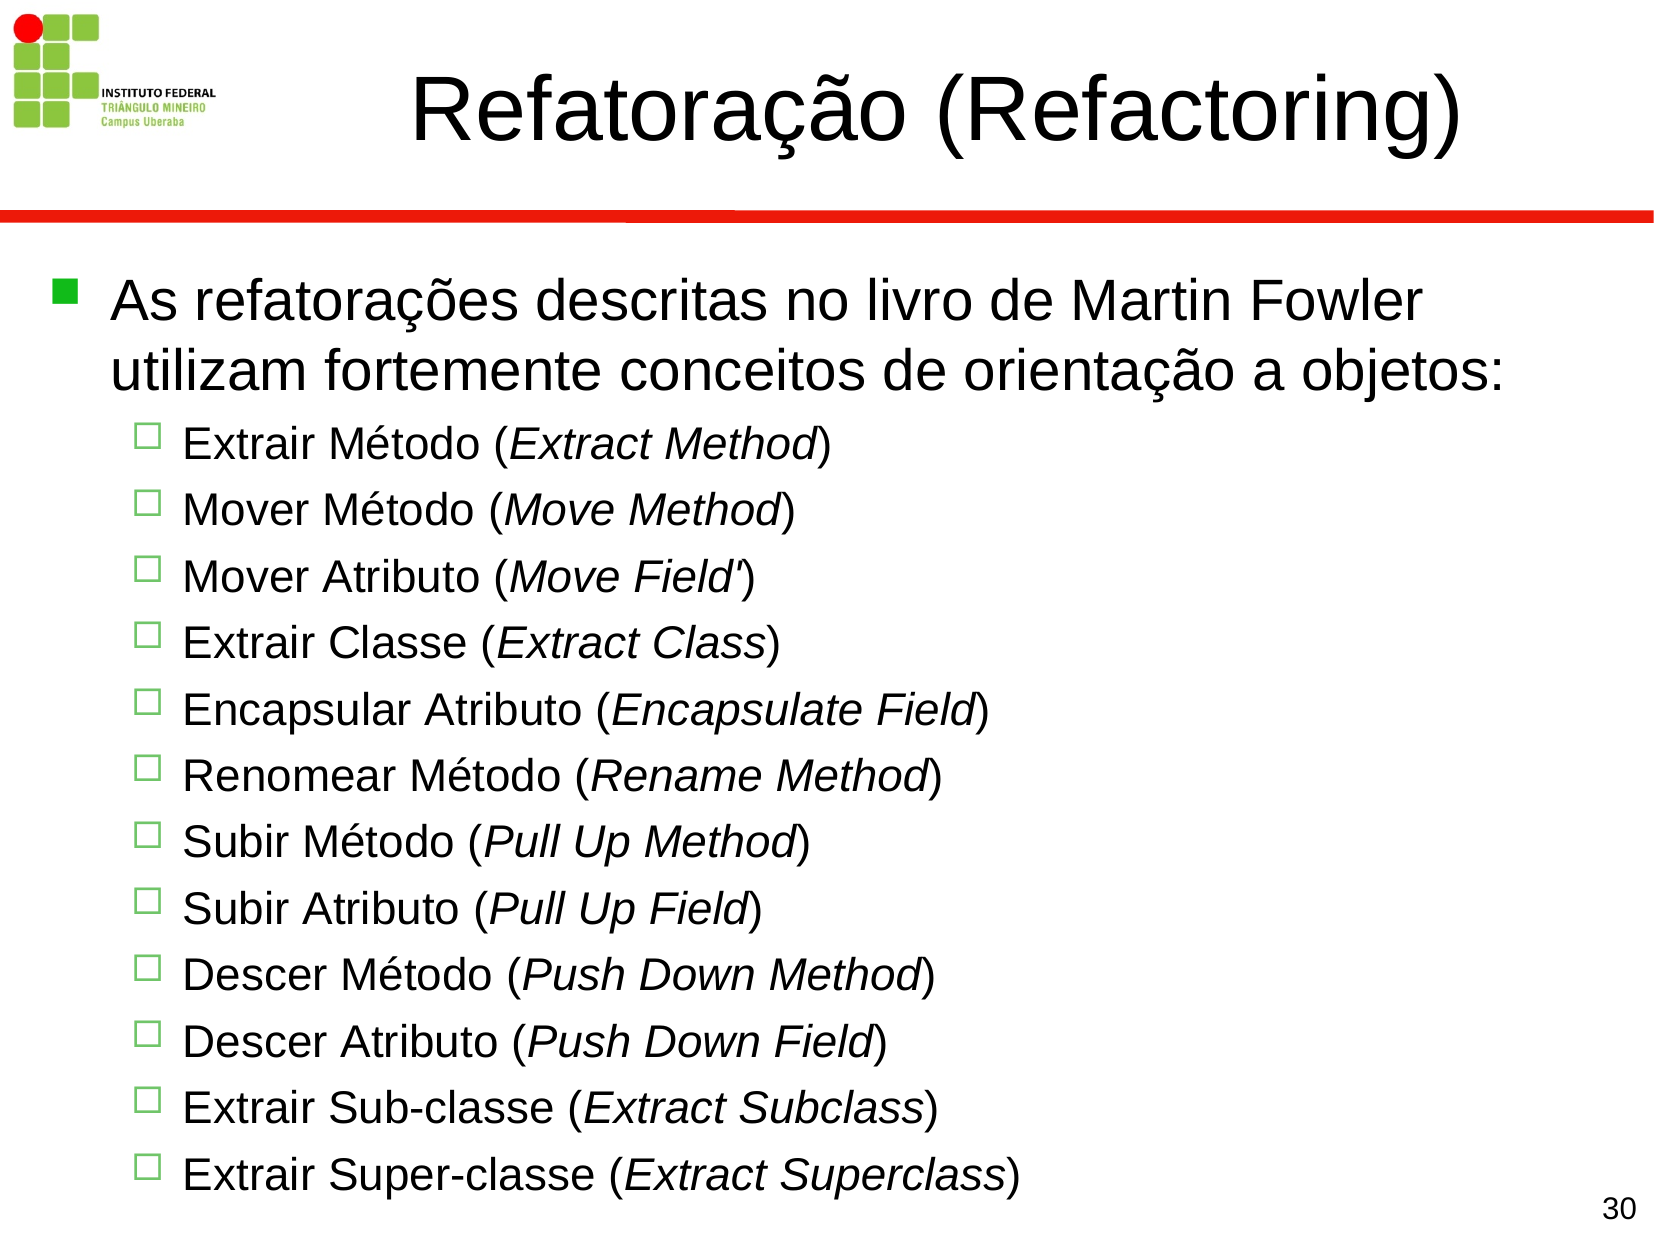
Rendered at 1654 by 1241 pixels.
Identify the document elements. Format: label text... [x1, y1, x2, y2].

text_box As refatorações descritas no livro de Martin Fowler utilizam fortemente conceitos de orientação a objetos: Extrair Método (Extract Method) Mover Método (Move Method) Mover Atributo (Move Field') Extrair Classe (Extract Class) Encapsular Atributo (Encapsulate Field) Renomear Método (Rename Method) Subir Método (Pull Up Method) Subir Atributo (Pull Up Field) Descer Método (Push Down Method) Descer Atributo (Push Down Field) Extrair Sub-classe (Extract Subclass) Extrair Super-classe (Extract Superclass) [32, 253, 1654, 1208]
text_box Refatoração (Refactoring) [253, 0, 1622, 207]
text_box <number> [1185, 1179, 1654, 1220]
picture [0, 2, 228, 139]
